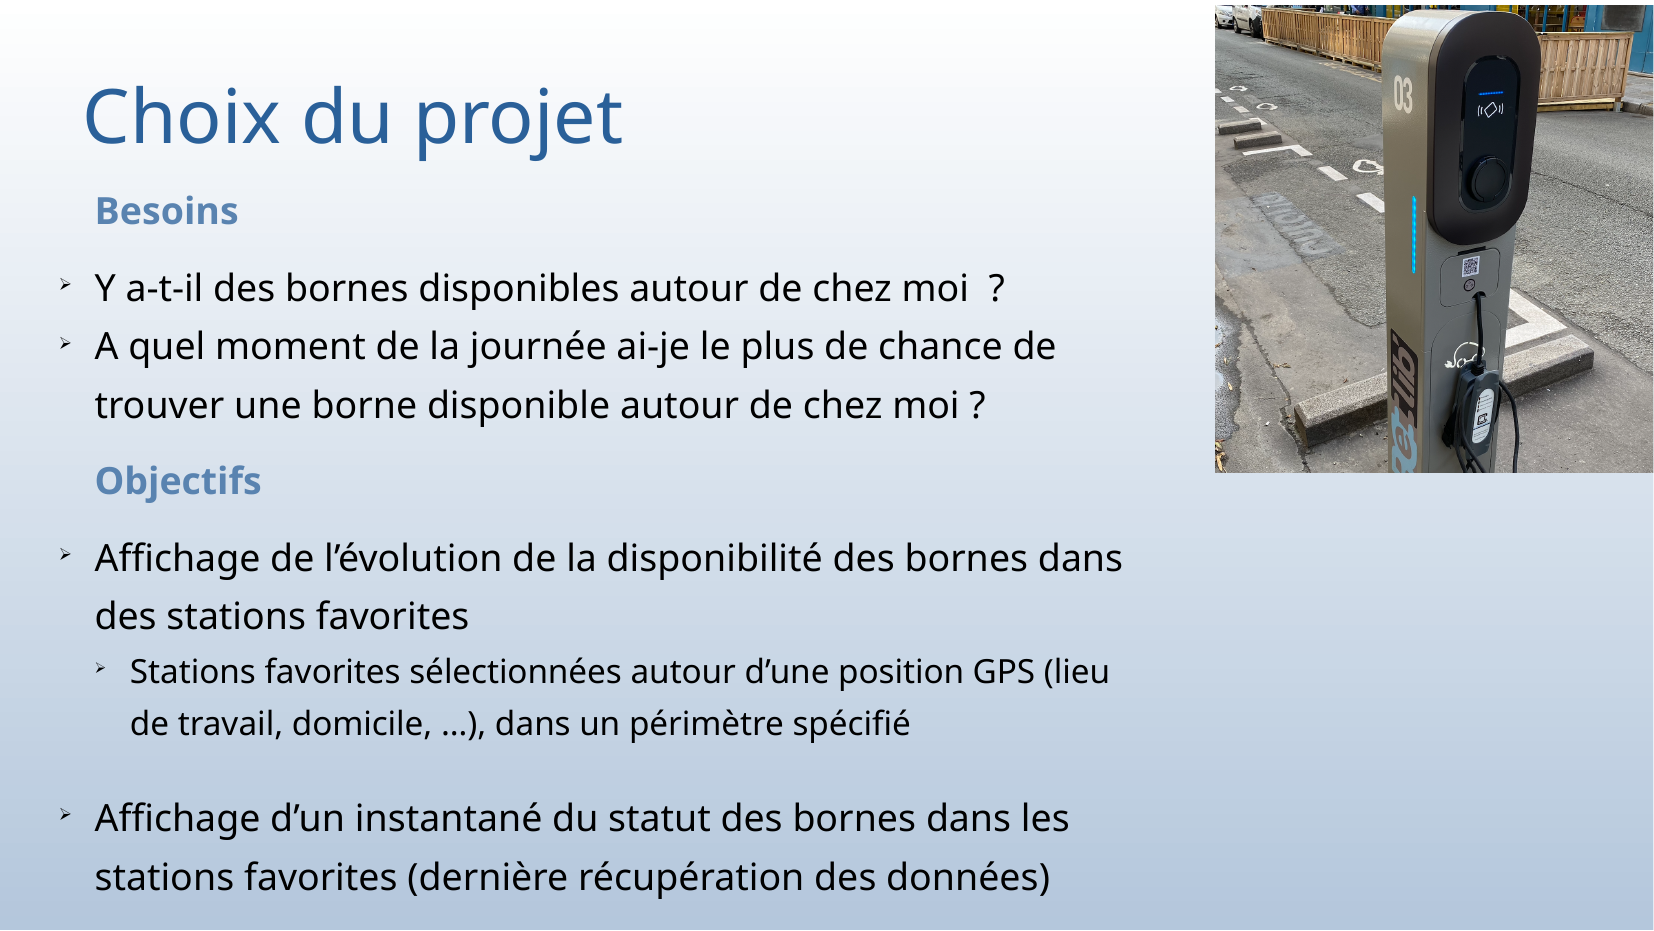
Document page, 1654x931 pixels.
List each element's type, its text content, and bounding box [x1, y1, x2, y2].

subtitle Besoins Y a-t-il des bornes disponibles autour de chez moi ? A quel moment de la journée ai-je le plus de chance de trouver une borne disponible autour de chez moi ? Objectifs Affichage de l’évolution de la disponibilité des bornes dans des stations favorites Stations favorites sélectionnées autour d’une position GPS (lieu de travail, domicile, …), dans un périmètre spécifié Affichage d’un instantané du statut des bornes dans les stations favorites (dernière récupération des données) [59, 177, 1152, 902]
title Choix du projet [82, 37, 1215, 193]
picture [1215, 5, 1654, 473]
